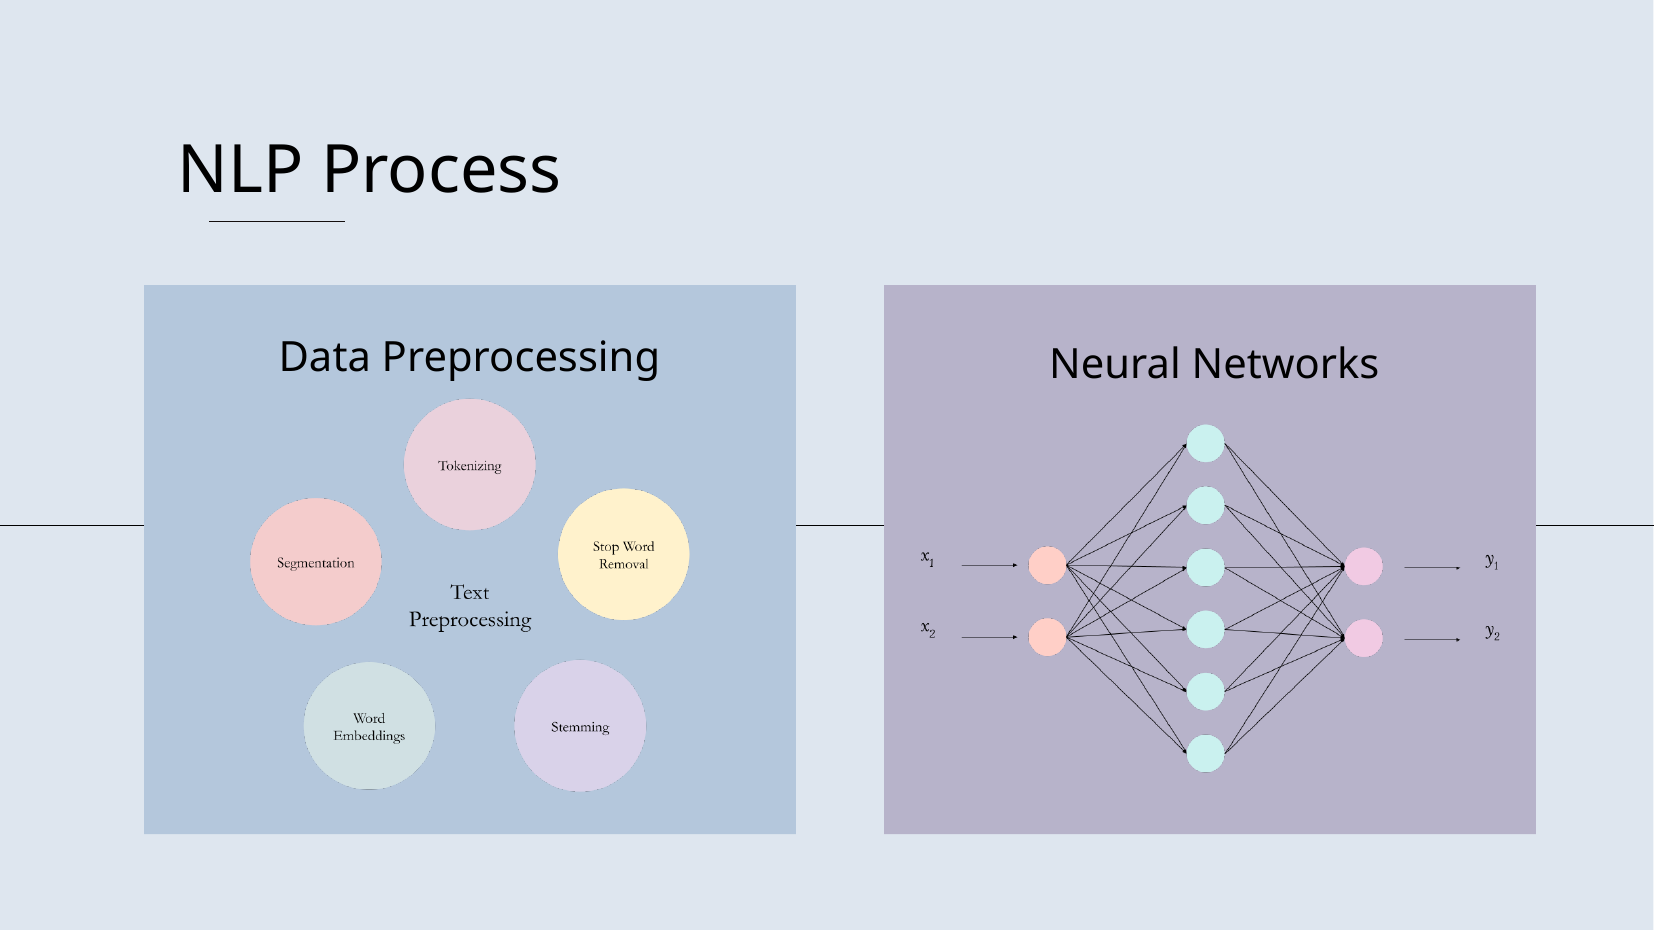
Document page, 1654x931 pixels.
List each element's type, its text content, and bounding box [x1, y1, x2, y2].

list Data Preprocessing [266, 326, 672, 361]
text_box [884, 285, 1536, 835]
list Neural Networks [1011, 333, 1417, 419]
picture [911, 419, 1507, 777]
title NLP Process [177, 89, 1654, 245]
picture [158, 361, 781, 829]
text_box [144, 285, 796, 835]
